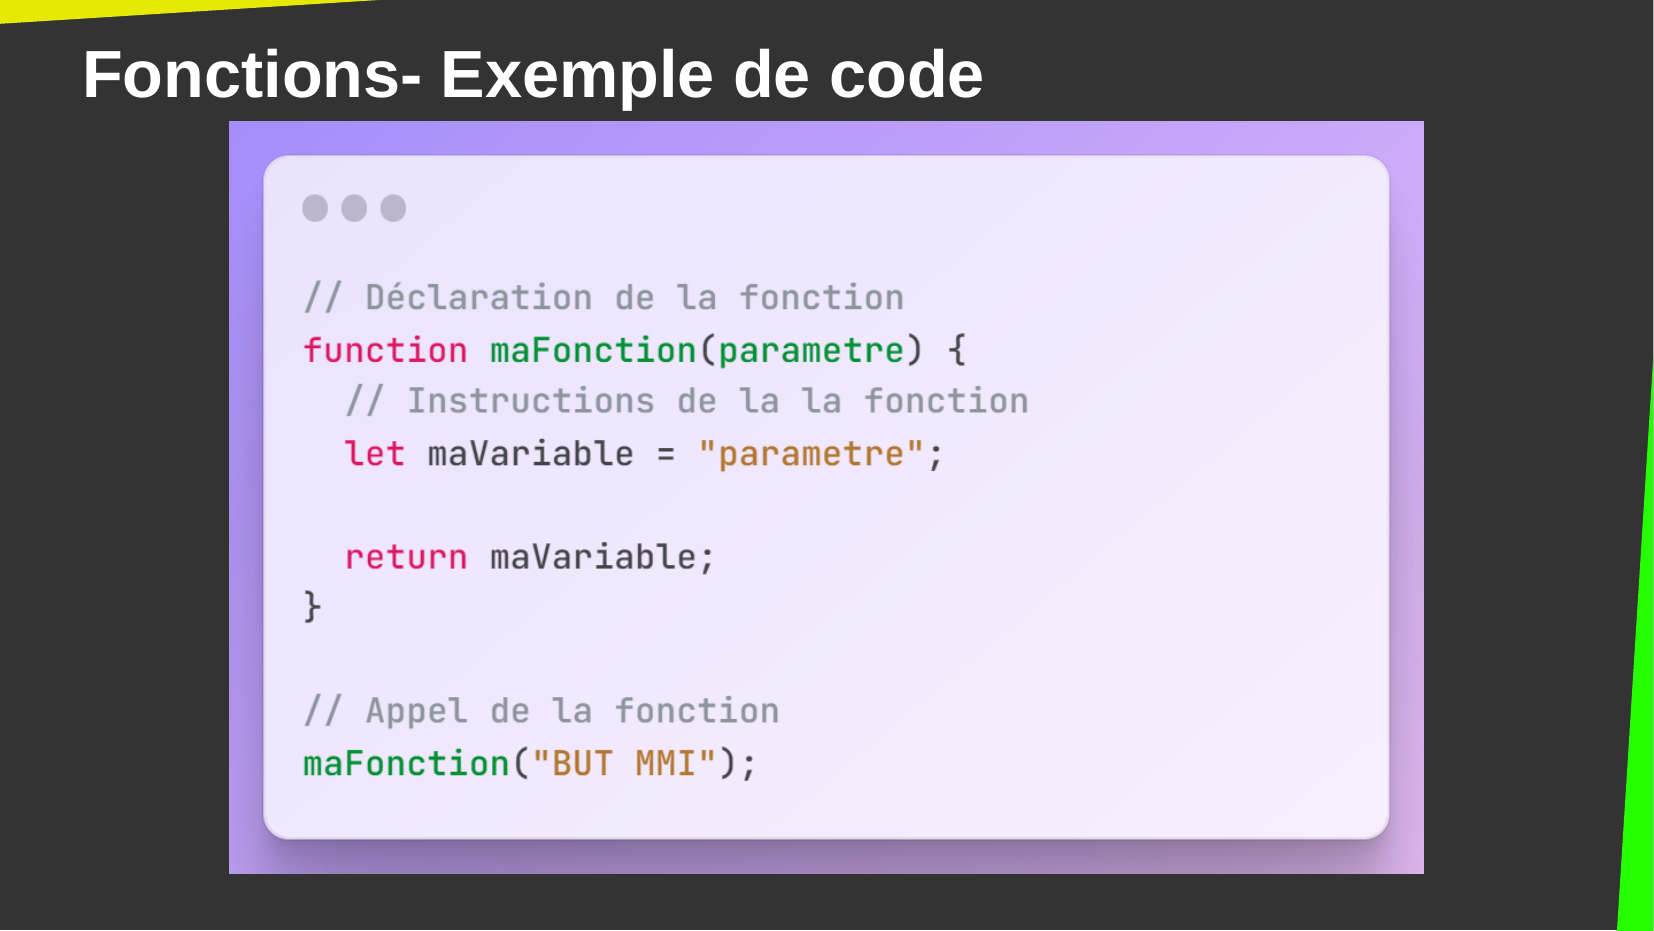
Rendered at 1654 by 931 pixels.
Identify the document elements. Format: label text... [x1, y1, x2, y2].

text_box [0, 0, 379, 24]
picture [229, 121, 1424, 875]
text_box [1616, 345, 1654, 931]
title Fonctions- Exemple de code [82, 37, 1571, 114]
